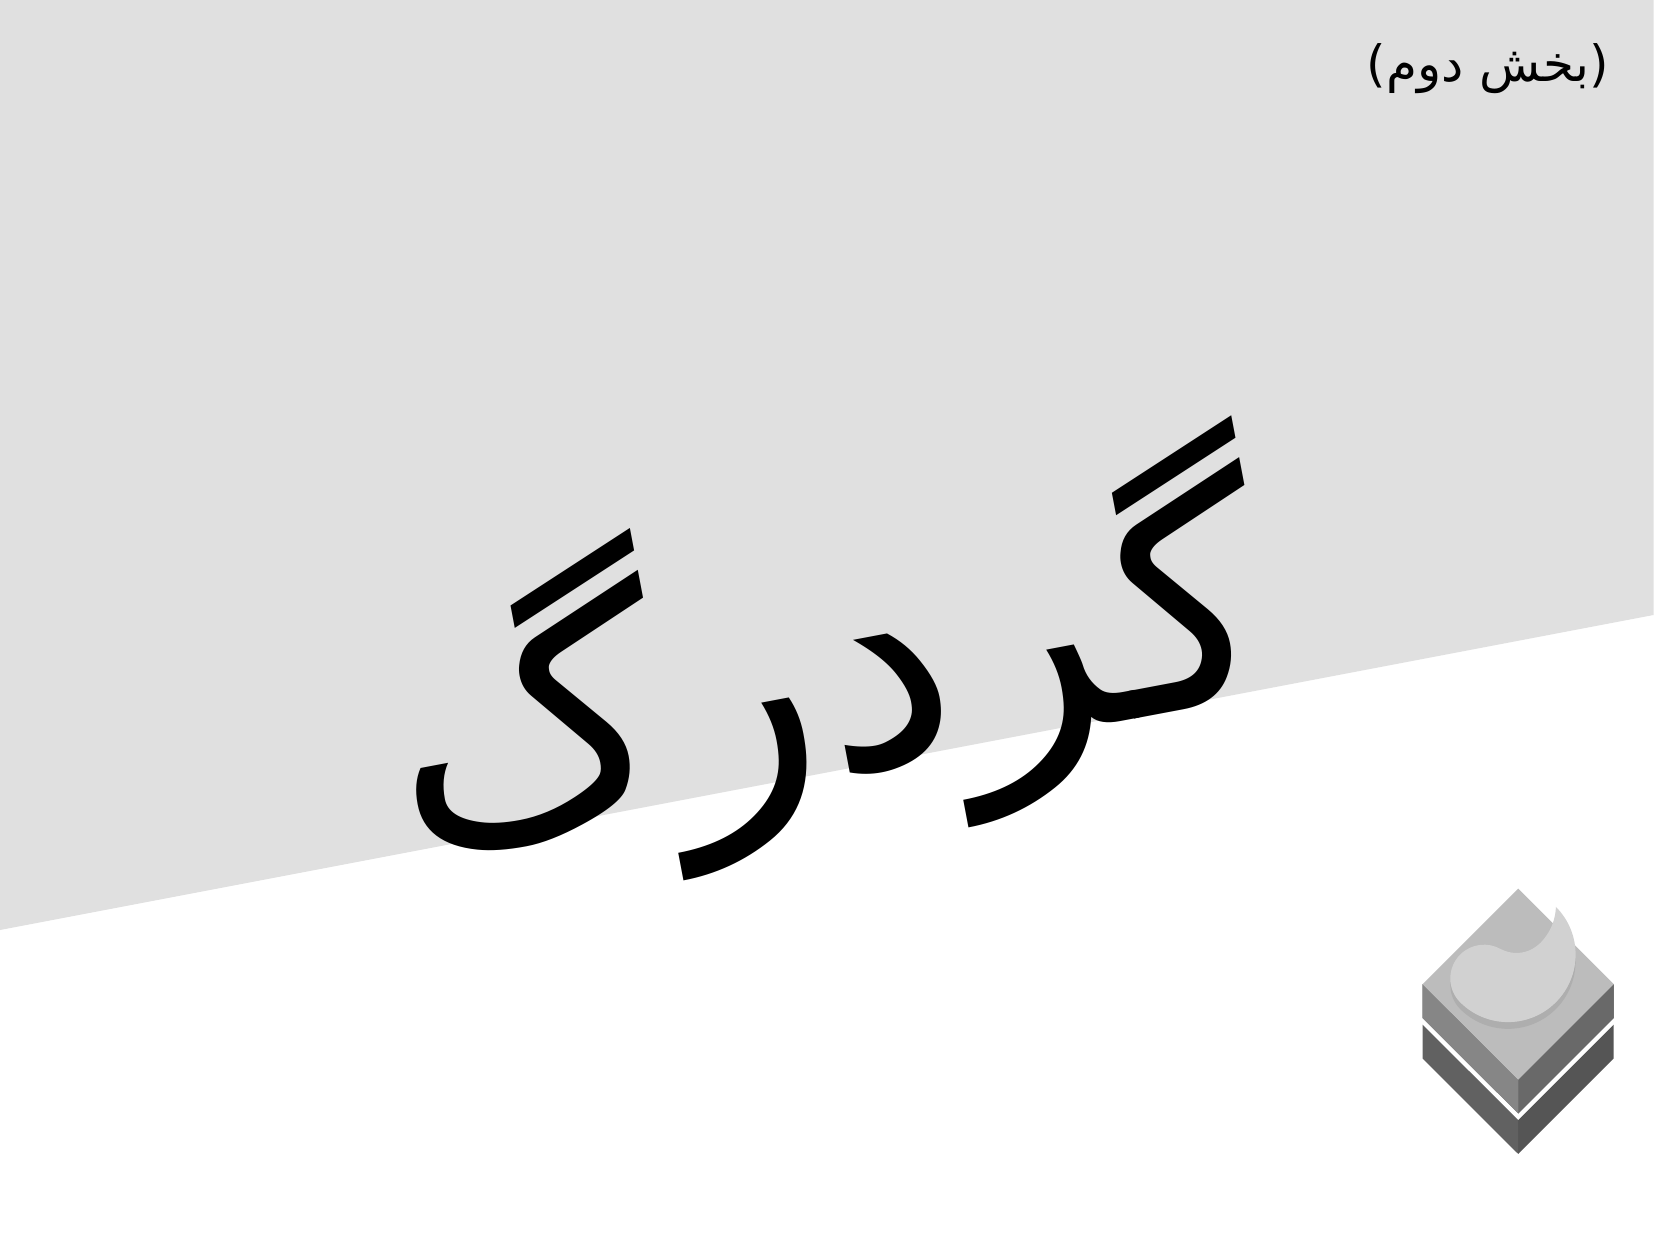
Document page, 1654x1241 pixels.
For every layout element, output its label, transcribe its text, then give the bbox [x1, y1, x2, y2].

list (بخش دوم) [1356, 35, 1619, 129]
title گردرگ [50, 297, 1601, 904]
text_box [100, 637, 1556, 1040]
